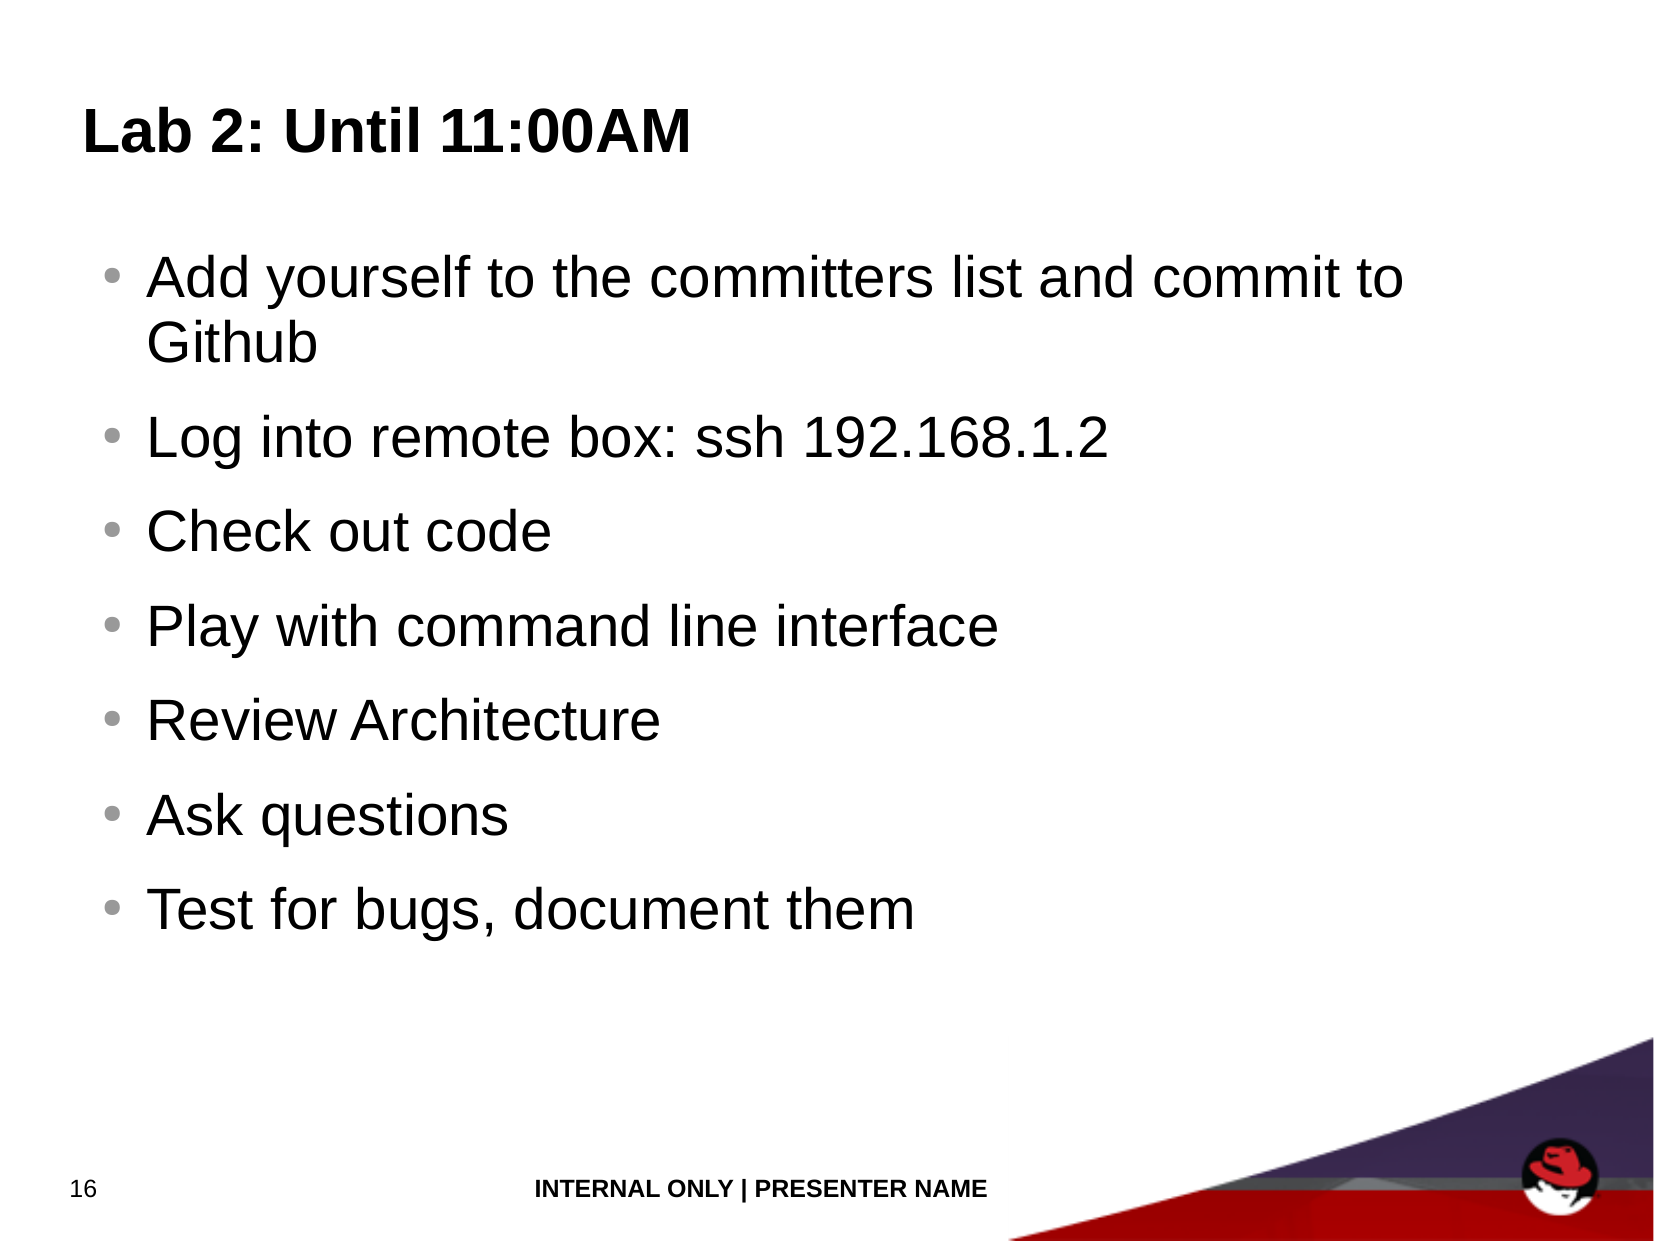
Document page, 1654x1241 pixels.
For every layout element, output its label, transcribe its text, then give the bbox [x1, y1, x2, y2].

title Lab 2: Until 11:00AM [82, 37, 1571, 226]
picture [1007, 1036, 1654, 1241]
list Add yourself to the committers list and commit to Github Log into remote box: ssh 192.168.1.2 Check out code Play with command line interface Review Architecture Ask questions Test for bugs, document them [86, 244, 1576, 1039]
